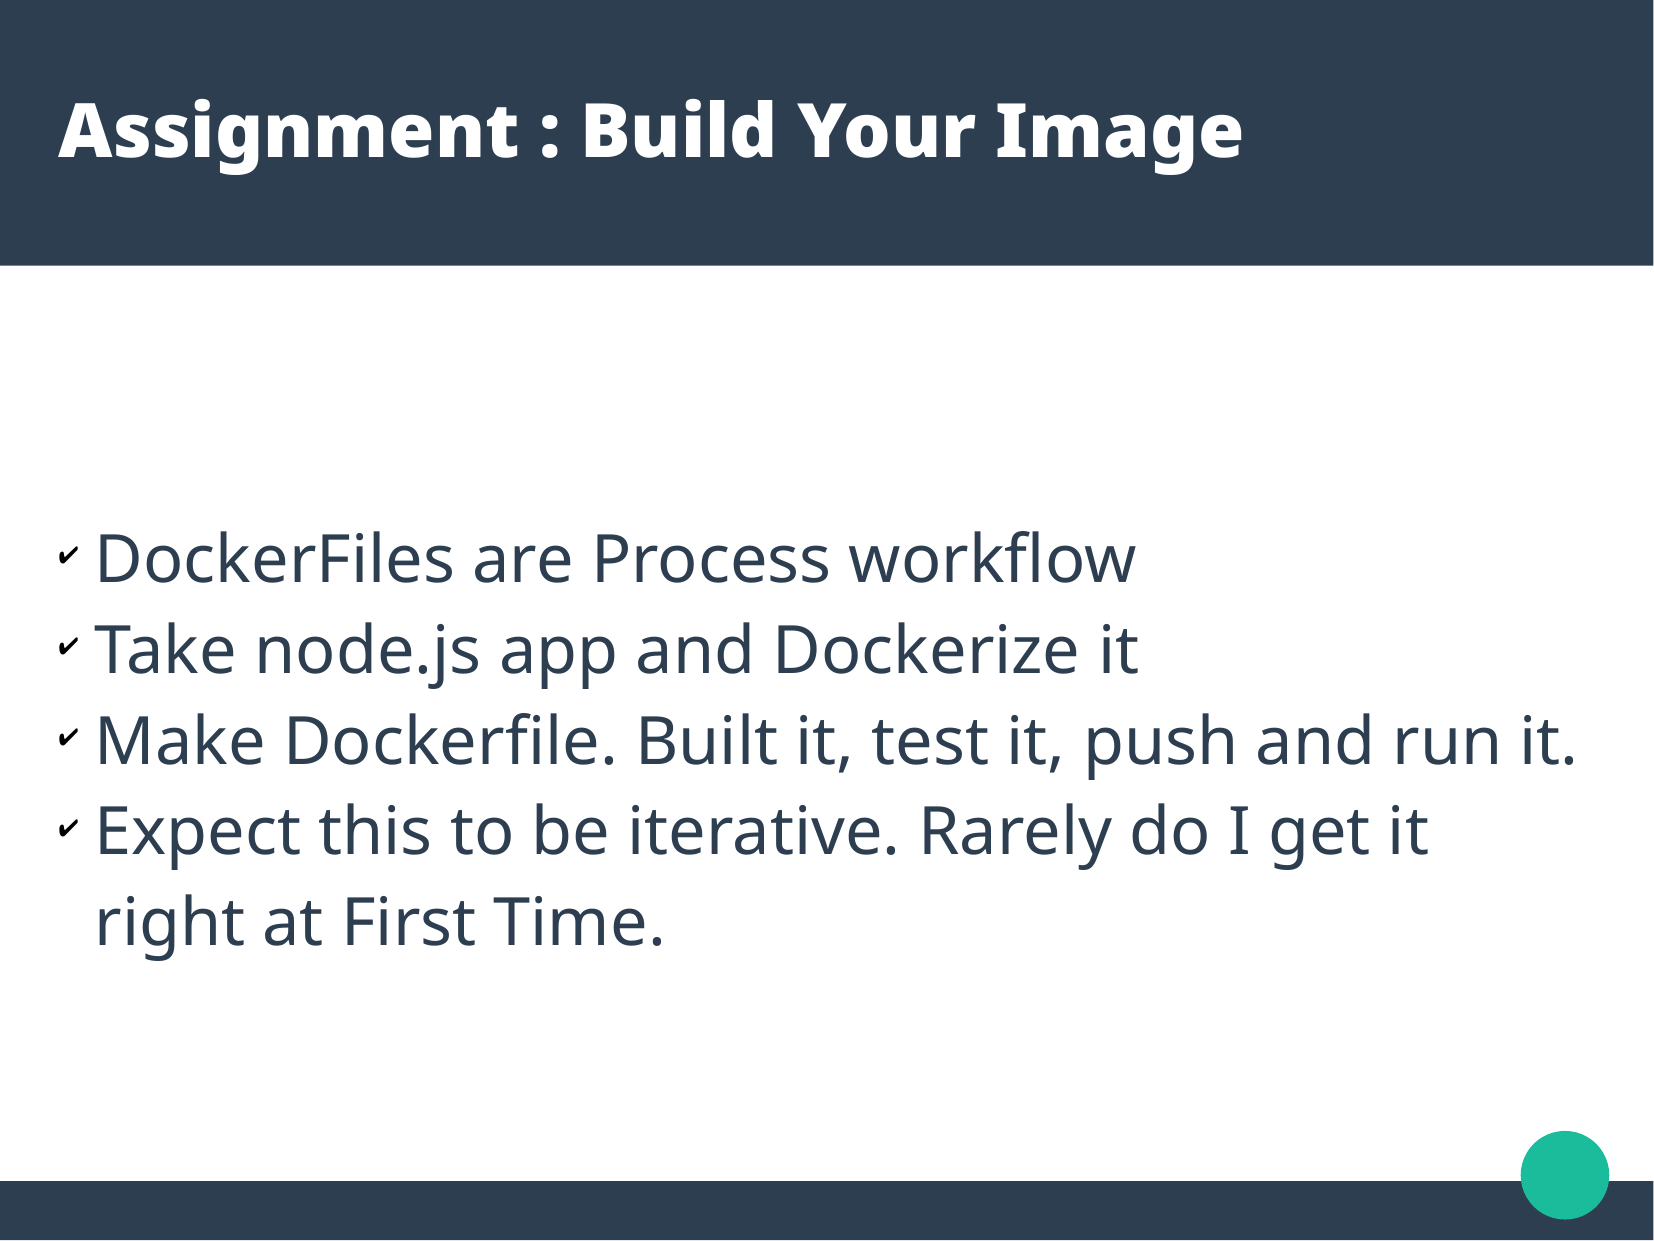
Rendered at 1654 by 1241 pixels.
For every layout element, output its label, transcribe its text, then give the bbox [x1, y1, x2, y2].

subtitle DockerFiles are Process workflow Take node.js app and Dockerize it Make Dockerfile. Built it, test it, push and run it. Expect this to be iterative. Rarely do I get it right at First Time. [59, 291, 1595, 1186]
title Assignment : Build Your Image [59, 40, 1595, 216]
